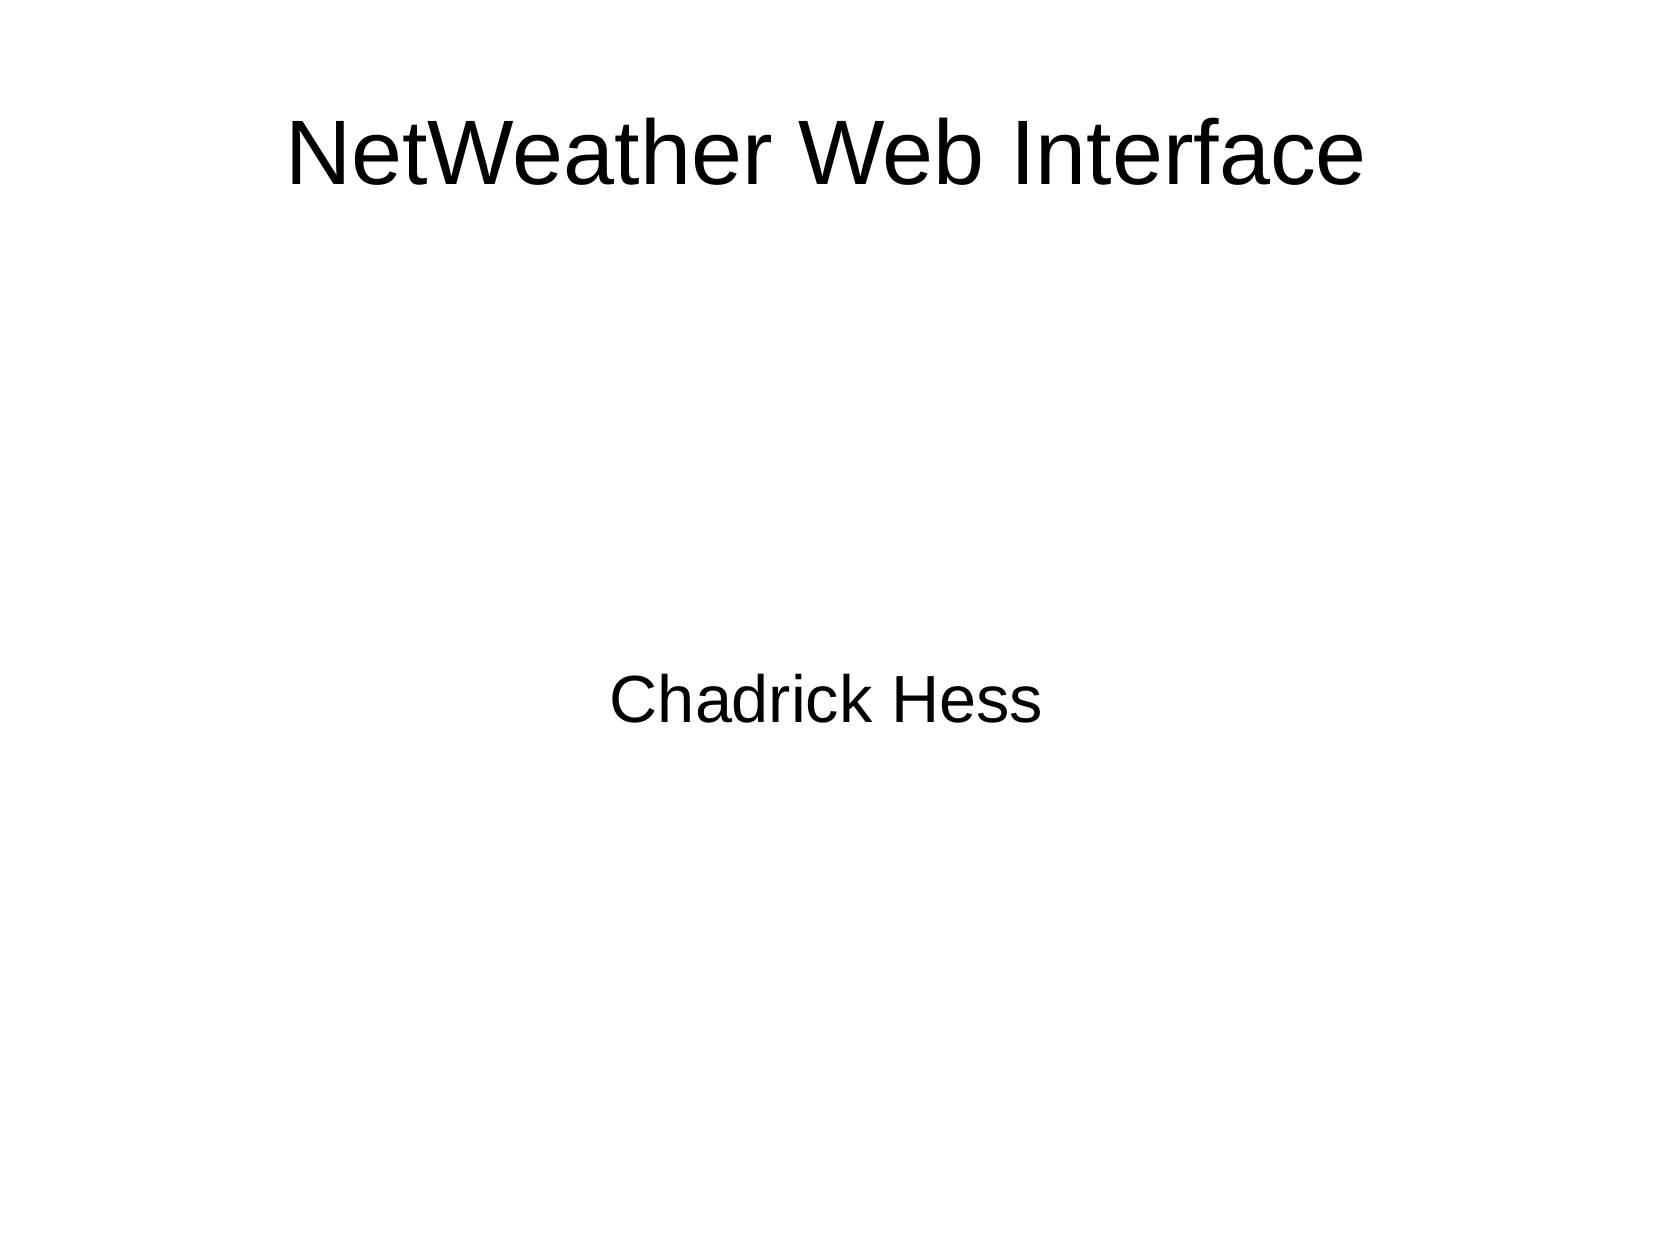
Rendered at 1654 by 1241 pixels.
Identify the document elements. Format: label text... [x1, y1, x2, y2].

title NetWeather Web Interface [82, 49, 1571, 257]
subtitle Chadrick Hess [82, 290, 1571, 1109]
